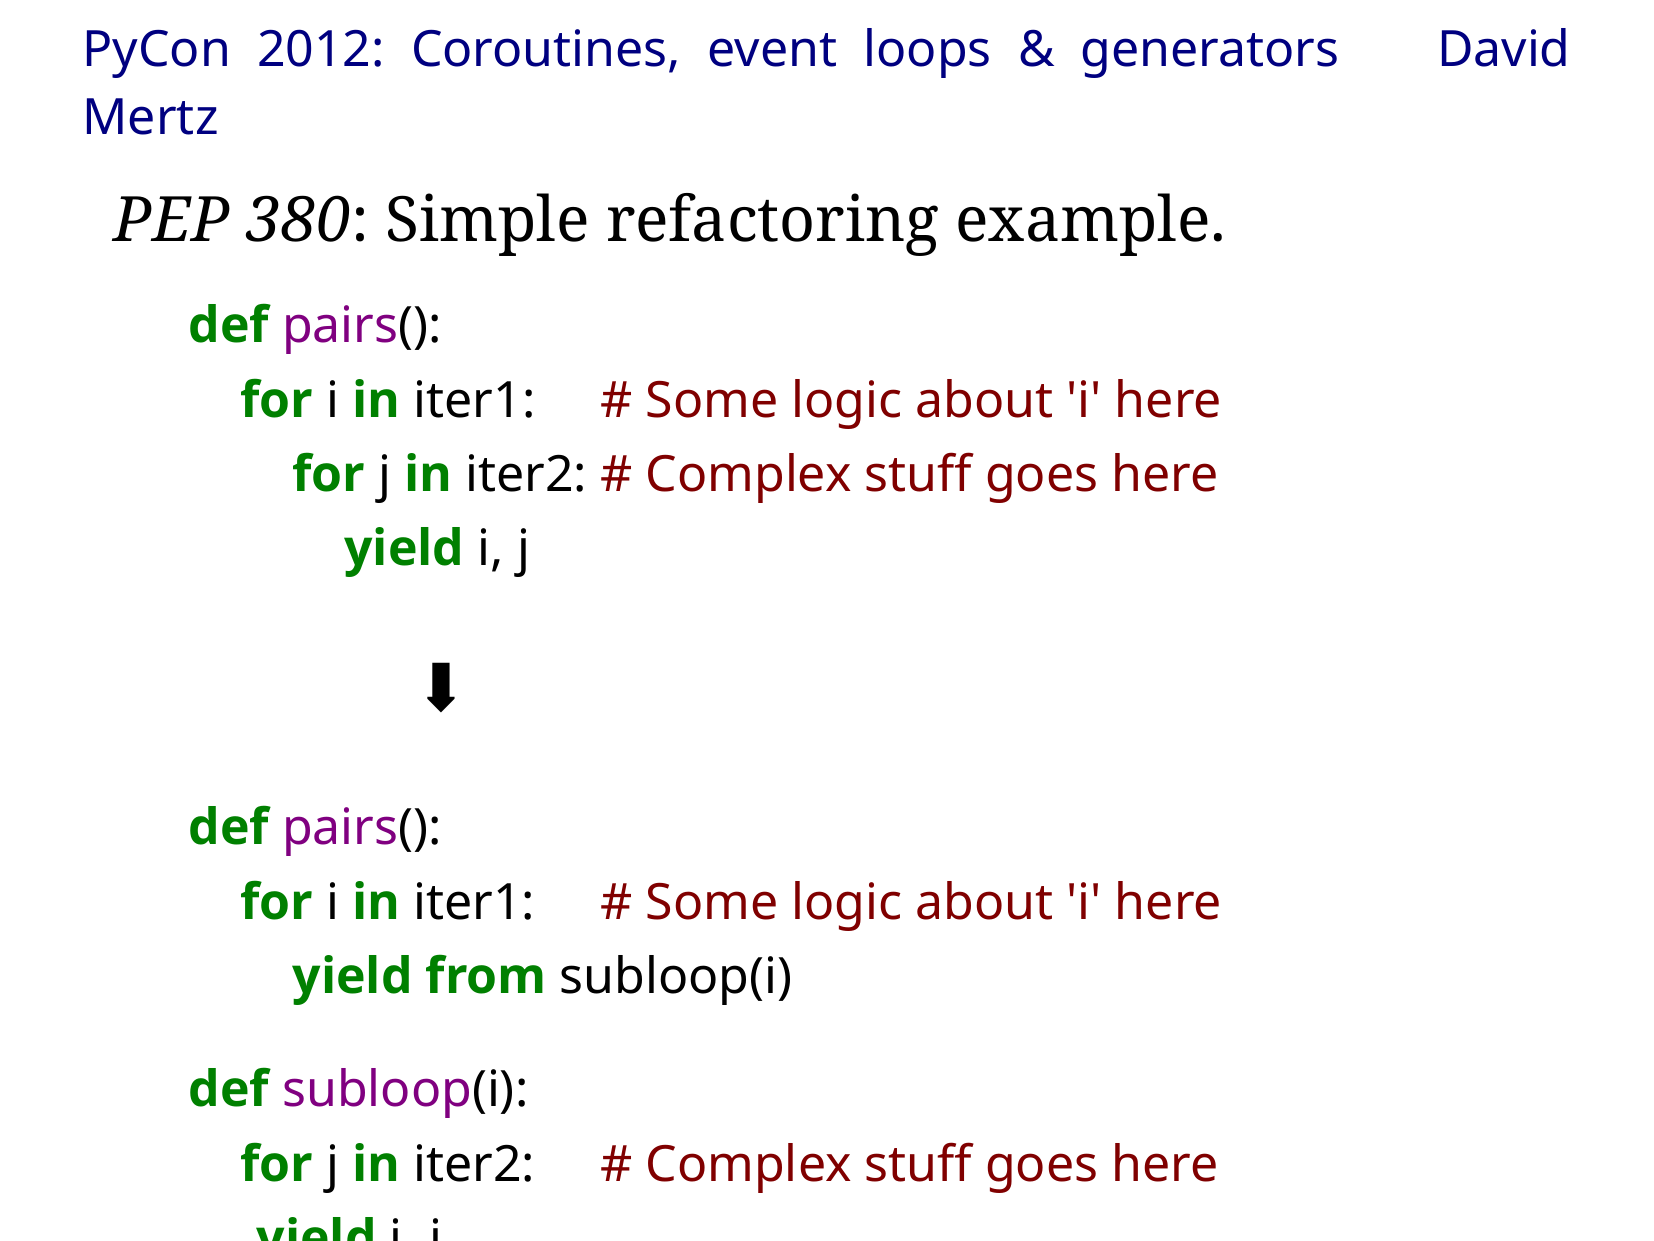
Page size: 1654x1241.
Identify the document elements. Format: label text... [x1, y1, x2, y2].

title PyCon 2012: Coroutines, event loops & generators David Mertz [82, 49, 1571, 113]
list PEP 380: Simple refactoring example. def pairs(): for i in iter1: # Some logic about 'i' here for j in iter2: # Complex stuff goes here yield i, j ⬇ def pairs(): for i in iter1: # Some logic about 'i' here yield from subloop(i) def subloop(i): for j in iter2: # Complex stuff goes here yield i, j [113, 174, 1626, 1118]
